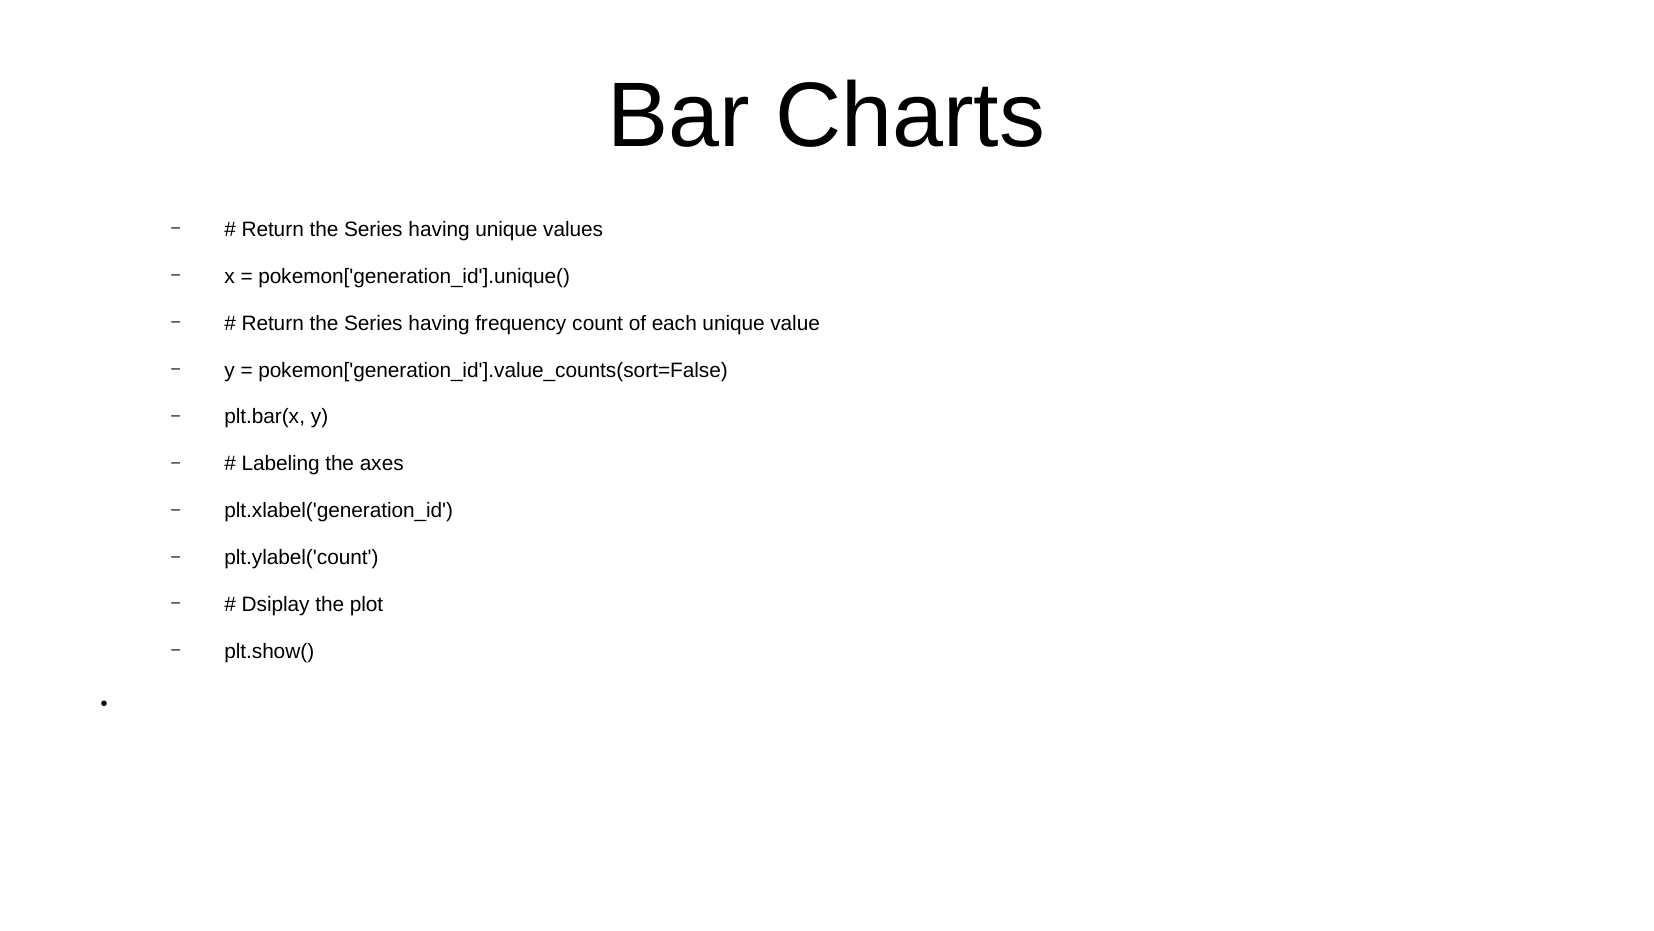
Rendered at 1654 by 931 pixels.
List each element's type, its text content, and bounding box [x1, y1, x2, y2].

list # Return the Series having unique values x = pokemon['generation_id'].unique() # Return the Series having frequency count of each unique value y = pokemon['generation_id'].value_counts(sort=False) plt.bar(x, y) # Labeling the axes plt.xlabel('generation_id') plt.ylabel('count') # Dsiplay the plot plt.show() [82, 217, 1621, 901]
title Bar Charts [82, 37, 1571, 193]
